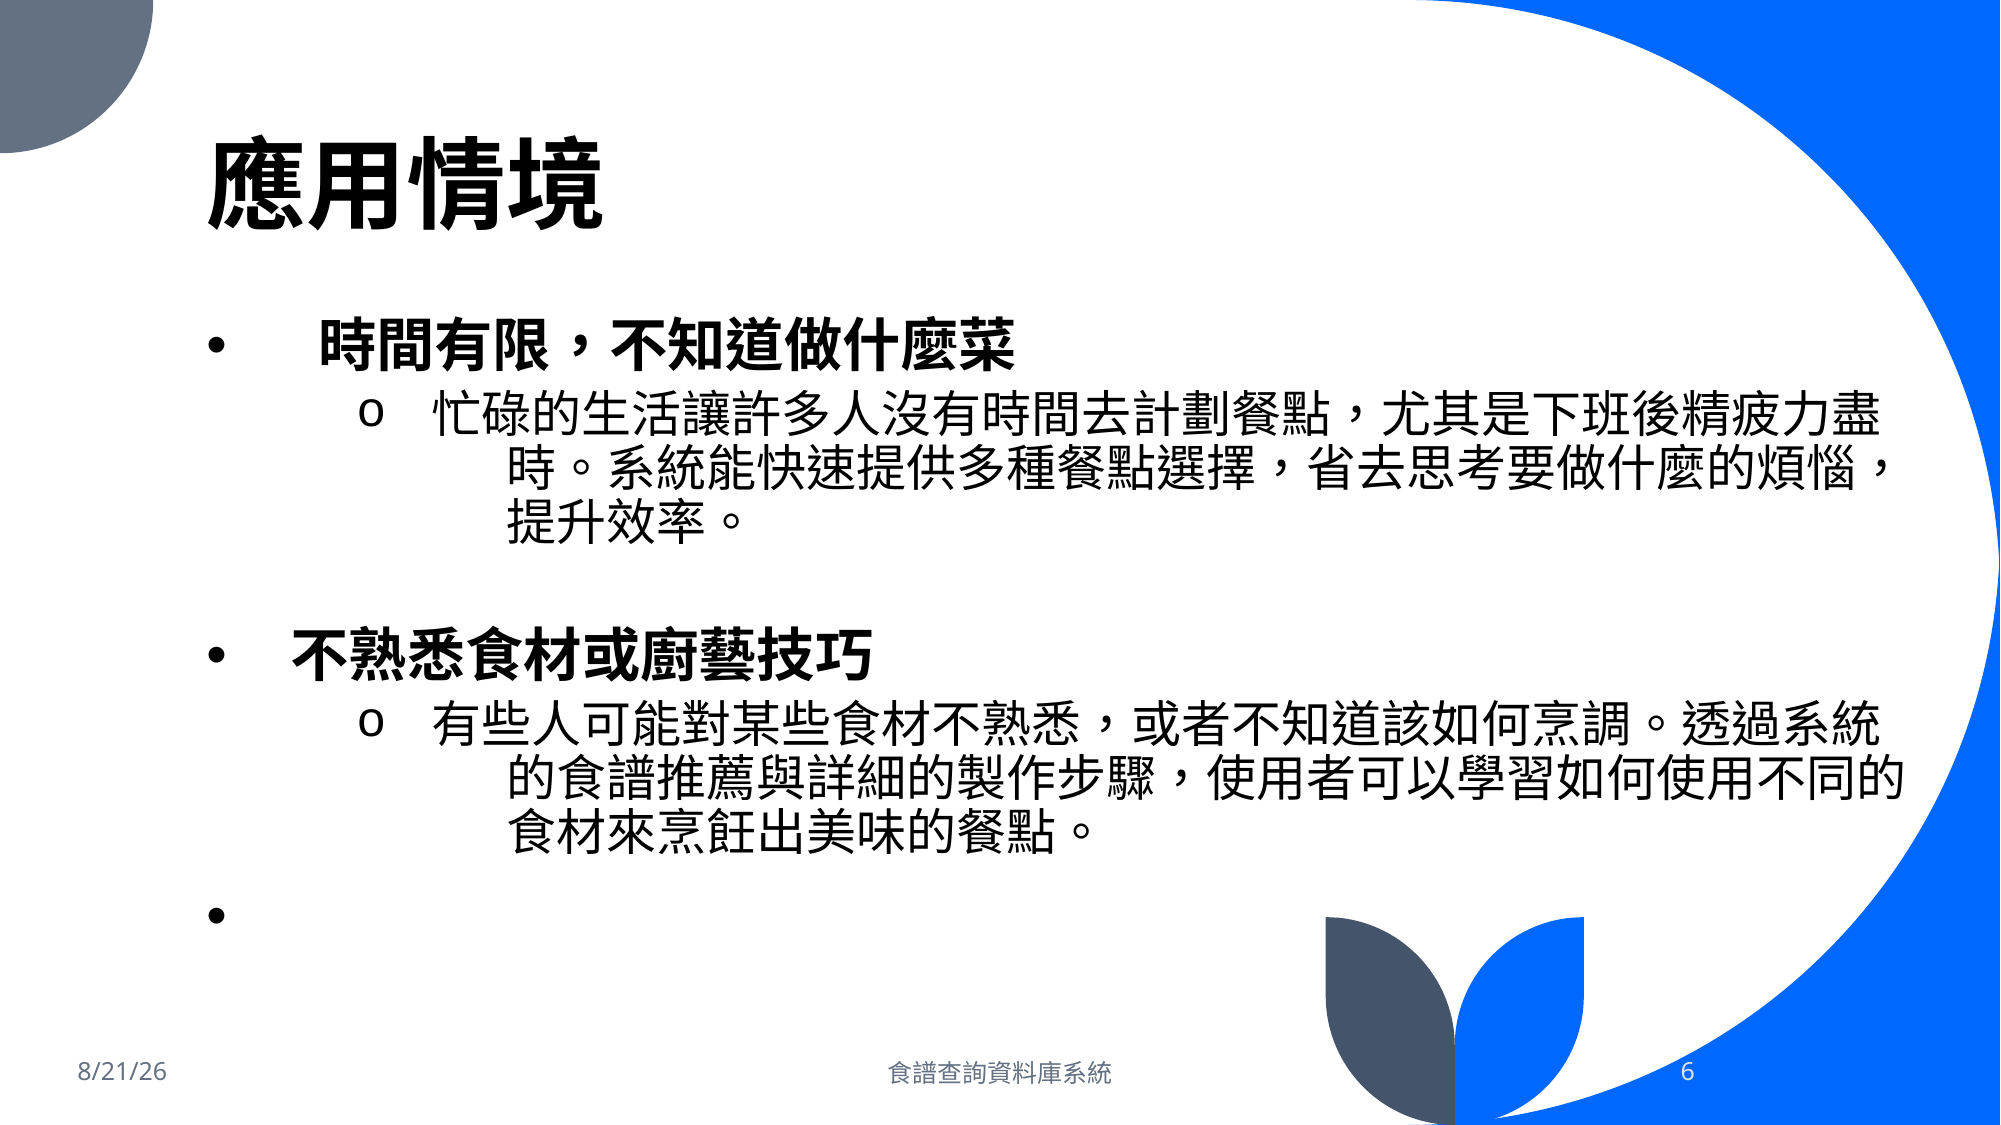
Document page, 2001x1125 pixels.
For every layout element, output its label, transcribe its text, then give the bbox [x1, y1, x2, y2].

title 應用情境 [191, 33, 1796, 251]
list 時間有限，不知道做什麼菜 忙碌的生活讓許多人沒有時間去計劃餐點，尤其是下班後精疲力盡時。系統能快速提供多種餐點選擇，省去思考要做什麼的煩惱，提升效率。 不熟悉食材或廚藝技巧 有些人可能對某些食材不熟悉，或者不知道該如何烹調。透過系統的食譜推薦與詳細的製作步驟，使用者可以學習如何使用不同的食材來烹飪出美味的餐點。 [191, 308, 1938, 921]
footer 食譜查詢資料庫系統 [662, 1042, 1338, 1103]
slide_number 6/10/2025 [62, 1042, 513, 1103]
slide_number 6 [1665, 1042, 1938, 1103]
